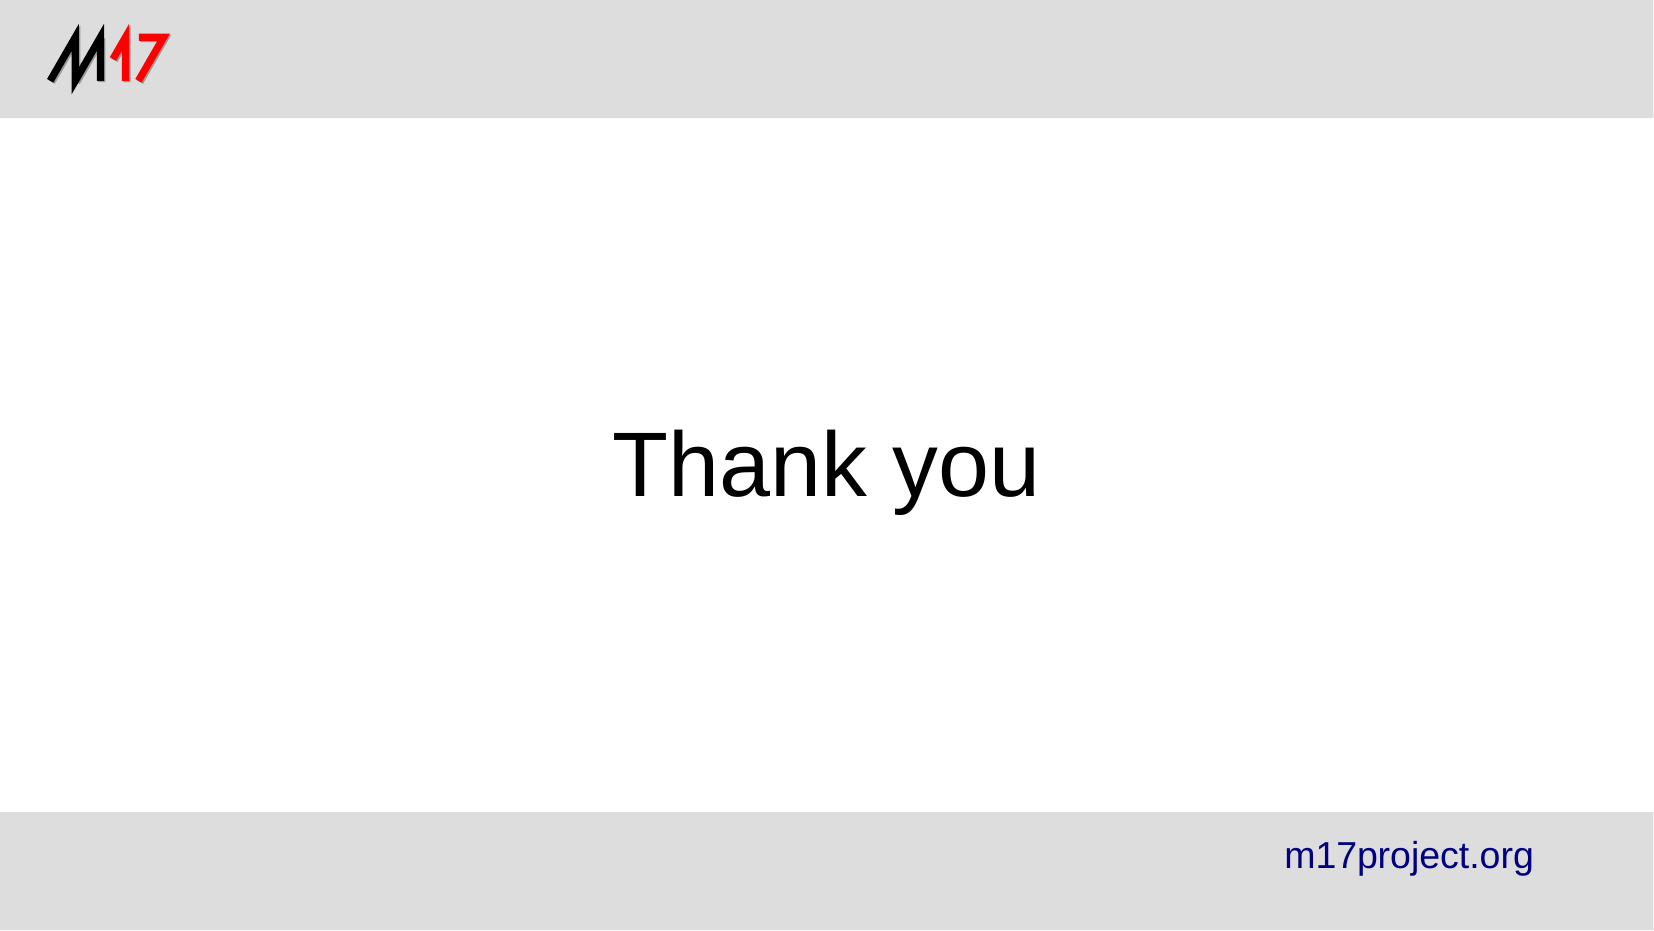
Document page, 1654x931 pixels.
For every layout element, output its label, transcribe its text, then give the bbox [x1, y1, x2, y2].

text_box [0, 0, 1654, 119]
picture [39, 16, 178, 102]
title Thank you [82, 387, 1571, 543]
text_box [0, 812, 1654, 931]
text_box m17project.org [1269, 826, 1654, 897]
